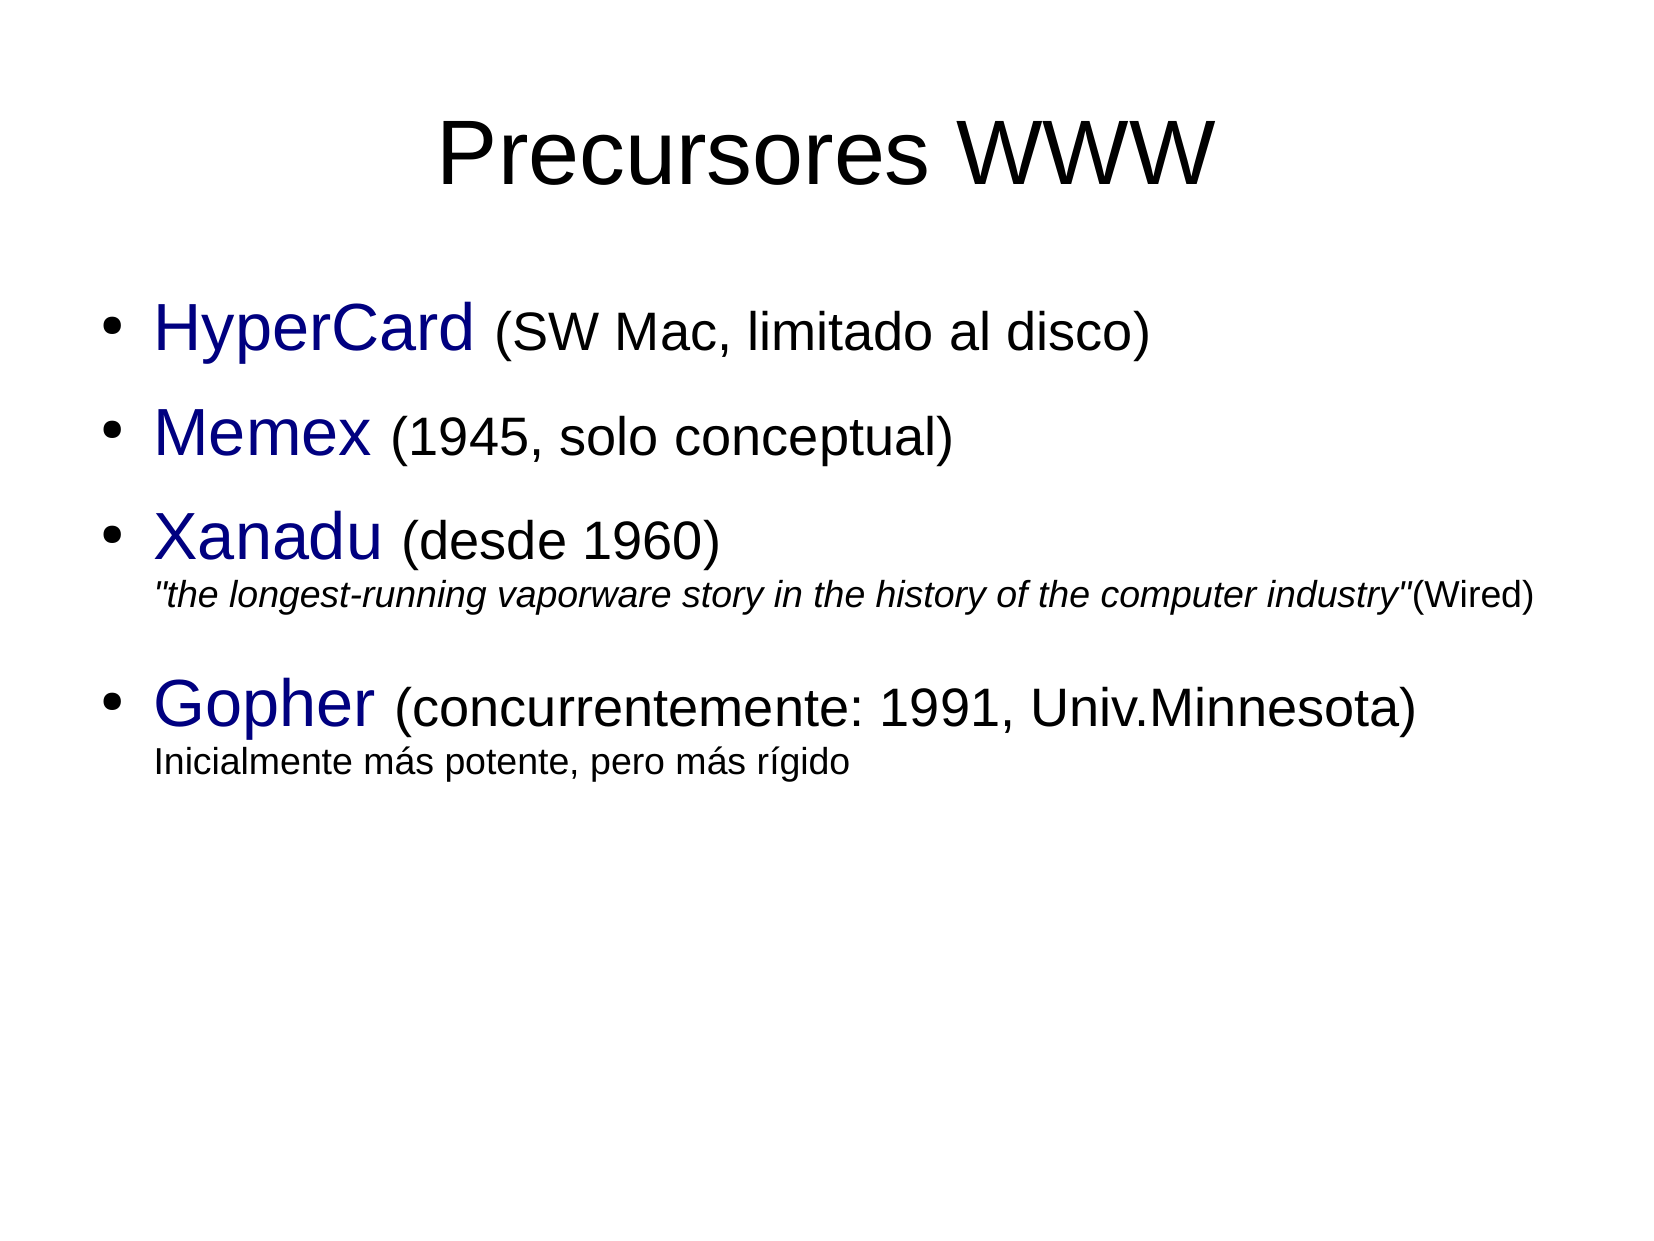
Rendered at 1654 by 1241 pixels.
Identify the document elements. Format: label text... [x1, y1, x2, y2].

list Gopher (concurrentemente: 1991, Univ.Minnesota) Inicialmente más potente, pero más rígido [82, 665, 1571, 1009]
list HyperCard (SW Mac, limitado al disco) Memex (1945, solo conceptual) Xanadu (desde 1960) "the longest-running vaporware story in the history of the computer industry"(Wired) [82, 290, 1571, 634]
title Precursores WWW [82, 49, 1571, 257]
